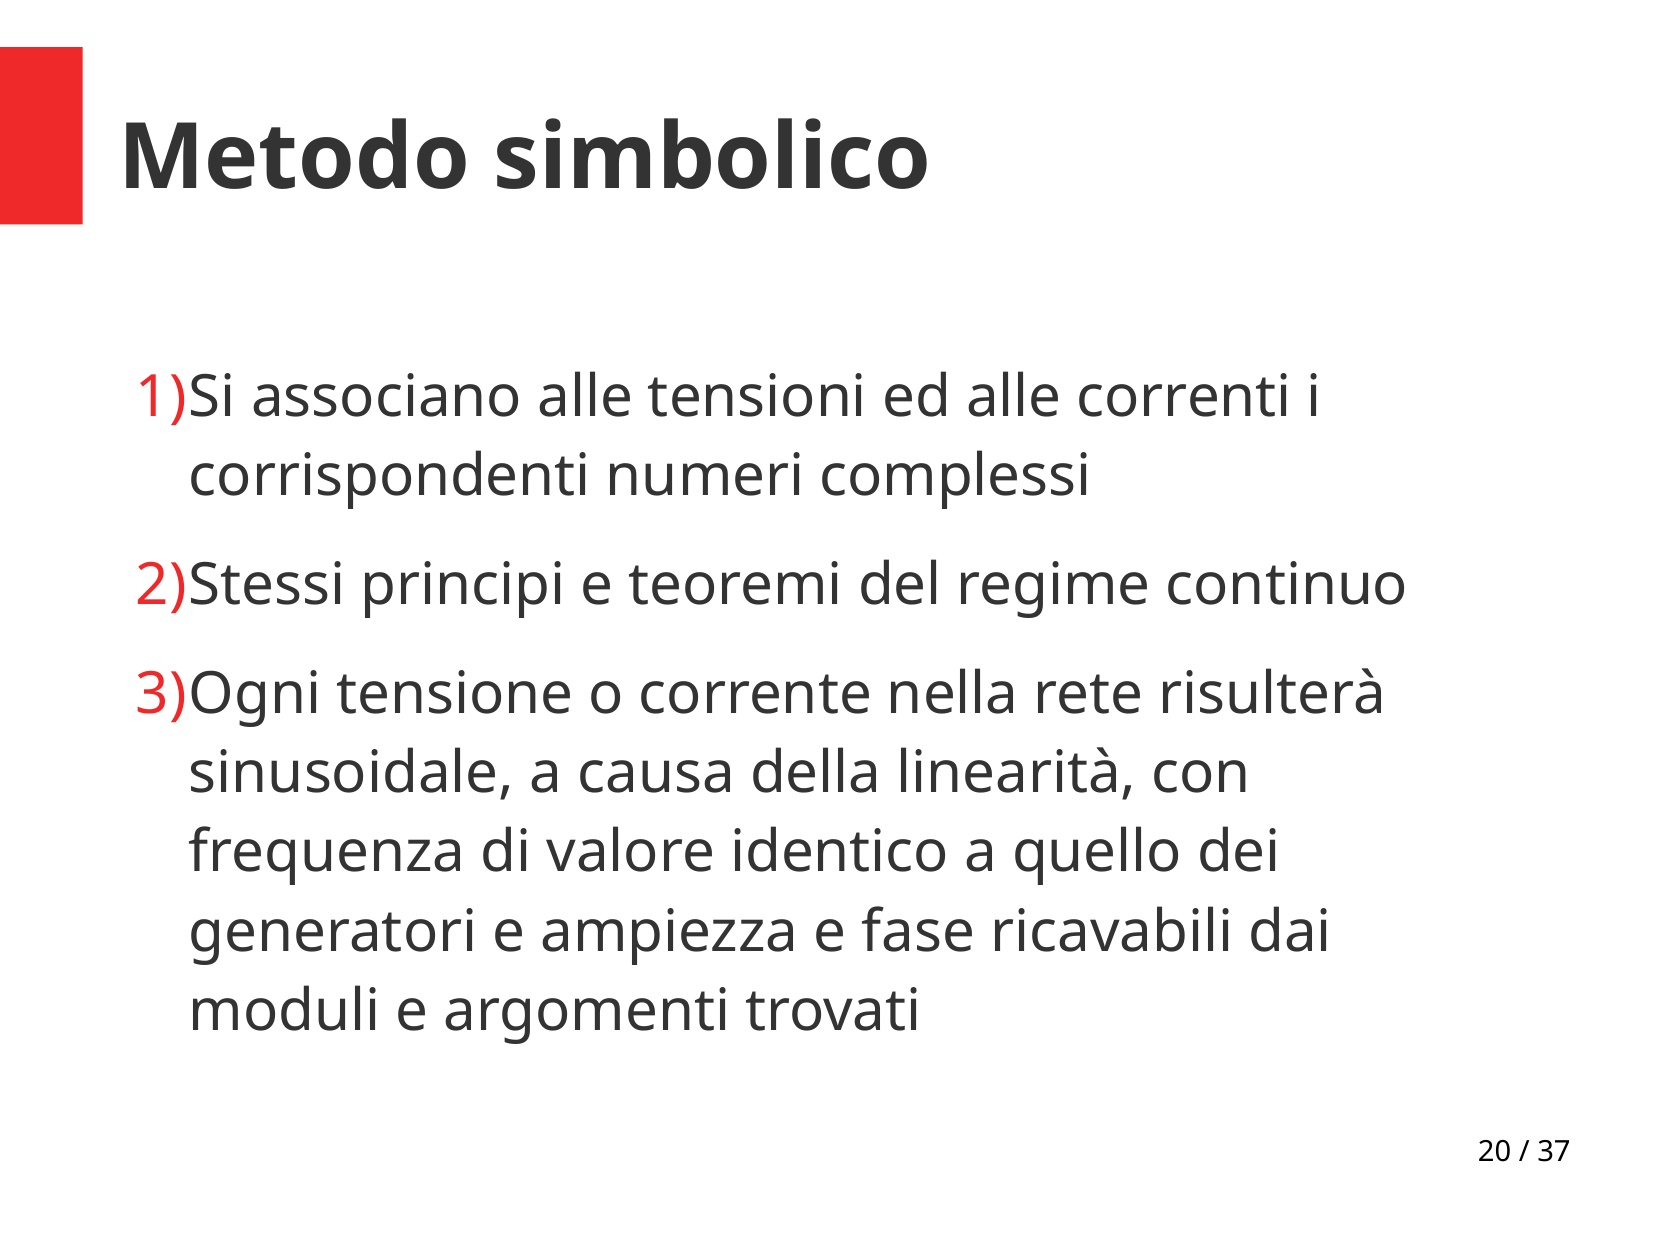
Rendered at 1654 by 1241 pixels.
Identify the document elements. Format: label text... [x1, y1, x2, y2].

title Metodo simbolico [118, 49, 1571, 257]
list Si associano alle tensioni ed alle correnti i corrispondenti numeri complessi Stessi principi e teoremi del regime continuo Ogni tensione o corrente nella rete risulterà sinusoidale, a causa della linearità, con frequenza di valore identico a quello dei generatori e ampiezza e fase ricavabili dai moduli e argomenti trovati [118, 354, 1536, 1074]
